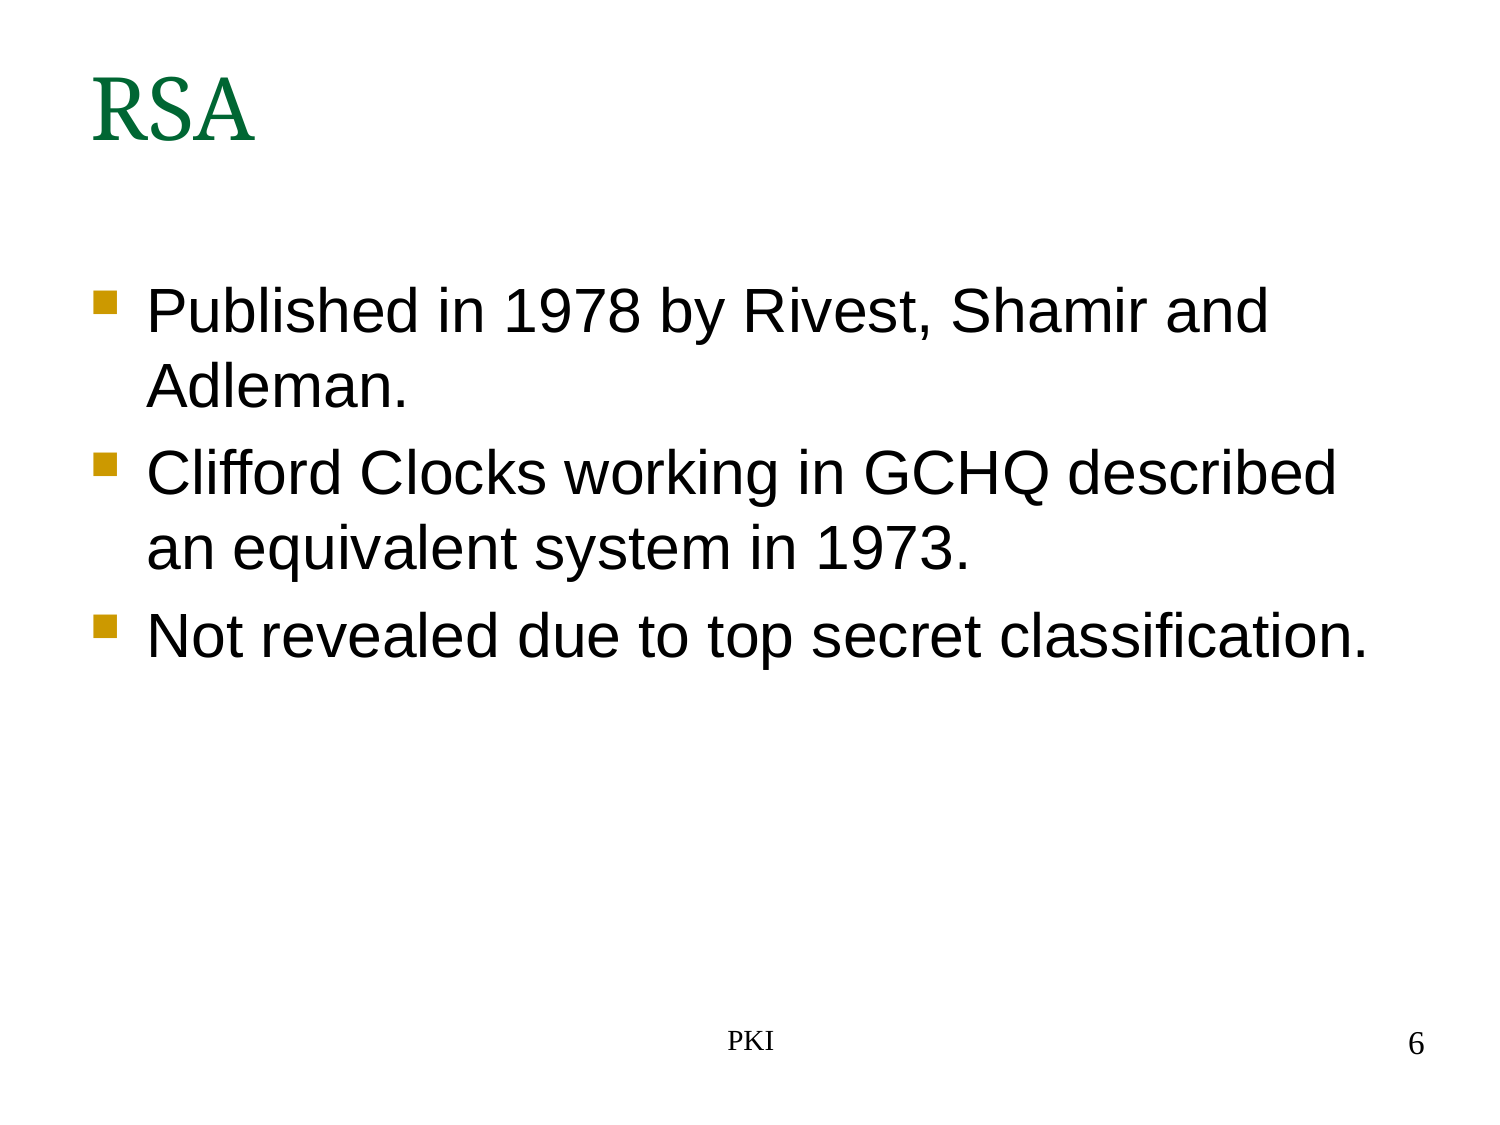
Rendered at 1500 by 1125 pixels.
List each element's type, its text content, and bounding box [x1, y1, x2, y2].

title RSA [75, 45, 1425, 233]
list Published in 1978 by Rivest, Shamir and Adleman. Clifford Clocks working in GCHQ described an equivalent system in 1973. Not revealed due to top secret classification. [75, 262, 1425, 1006]
